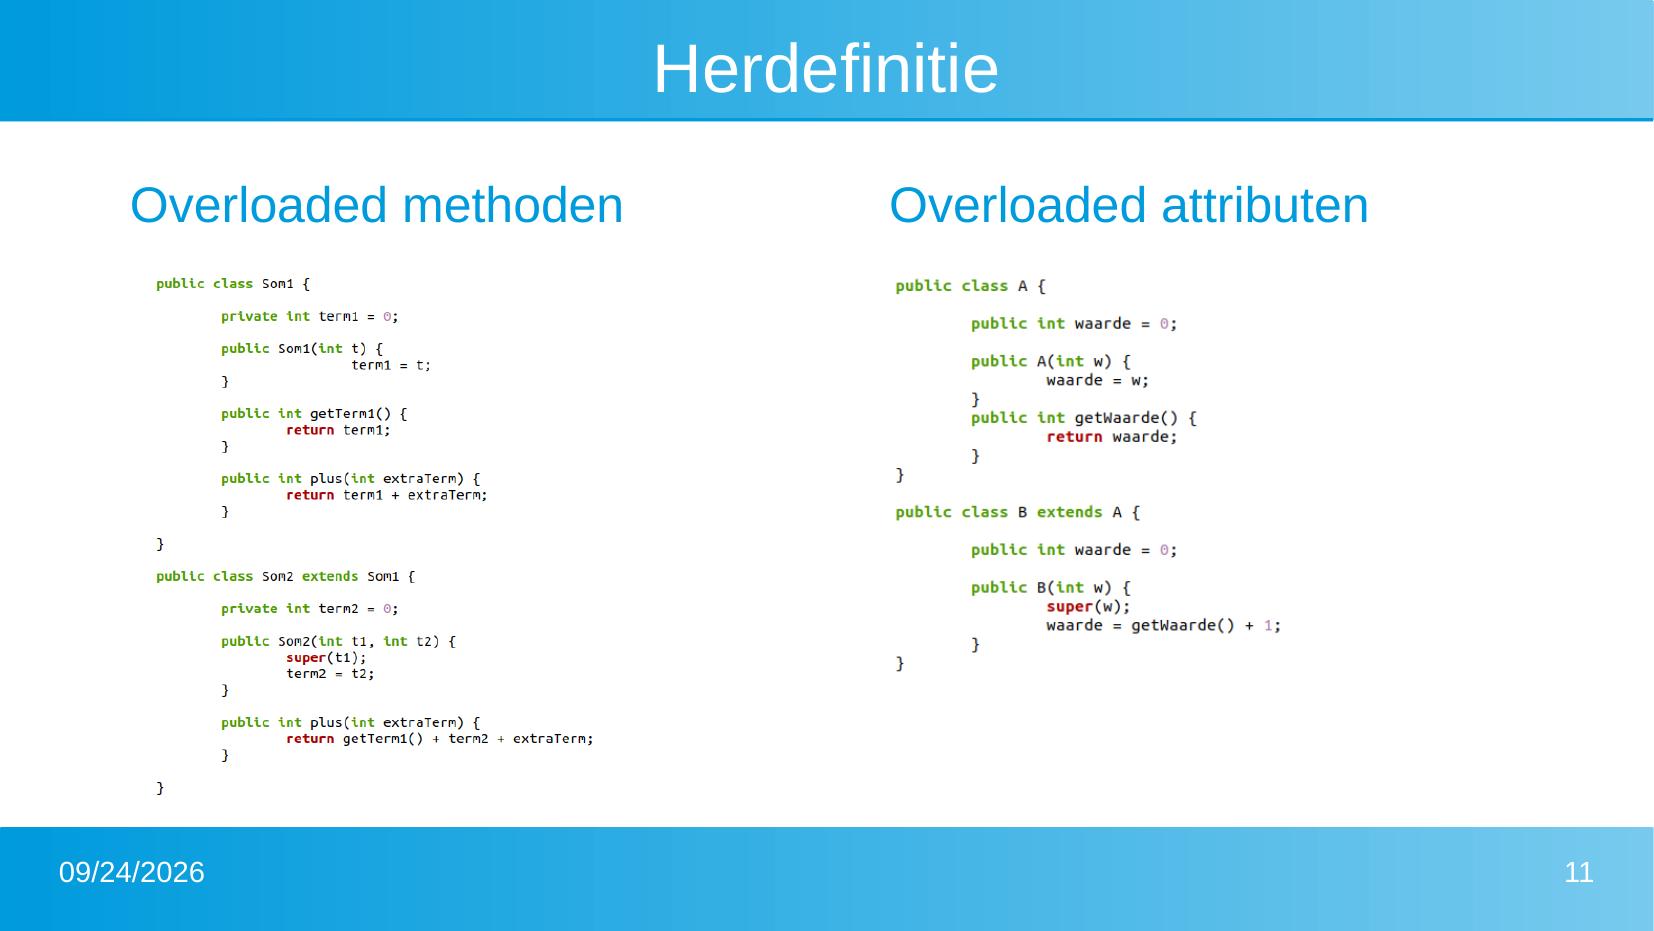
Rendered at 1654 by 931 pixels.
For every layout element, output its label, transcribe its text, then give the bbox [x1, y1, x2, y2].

picture [127, 249, 638, 814]
title Herdefinitie [59, 29, 1595, 108]
picture [862, 246, 1313, 687]
list Overloaded methoden Overloaded attributen [59, 177, 1595, 768]
